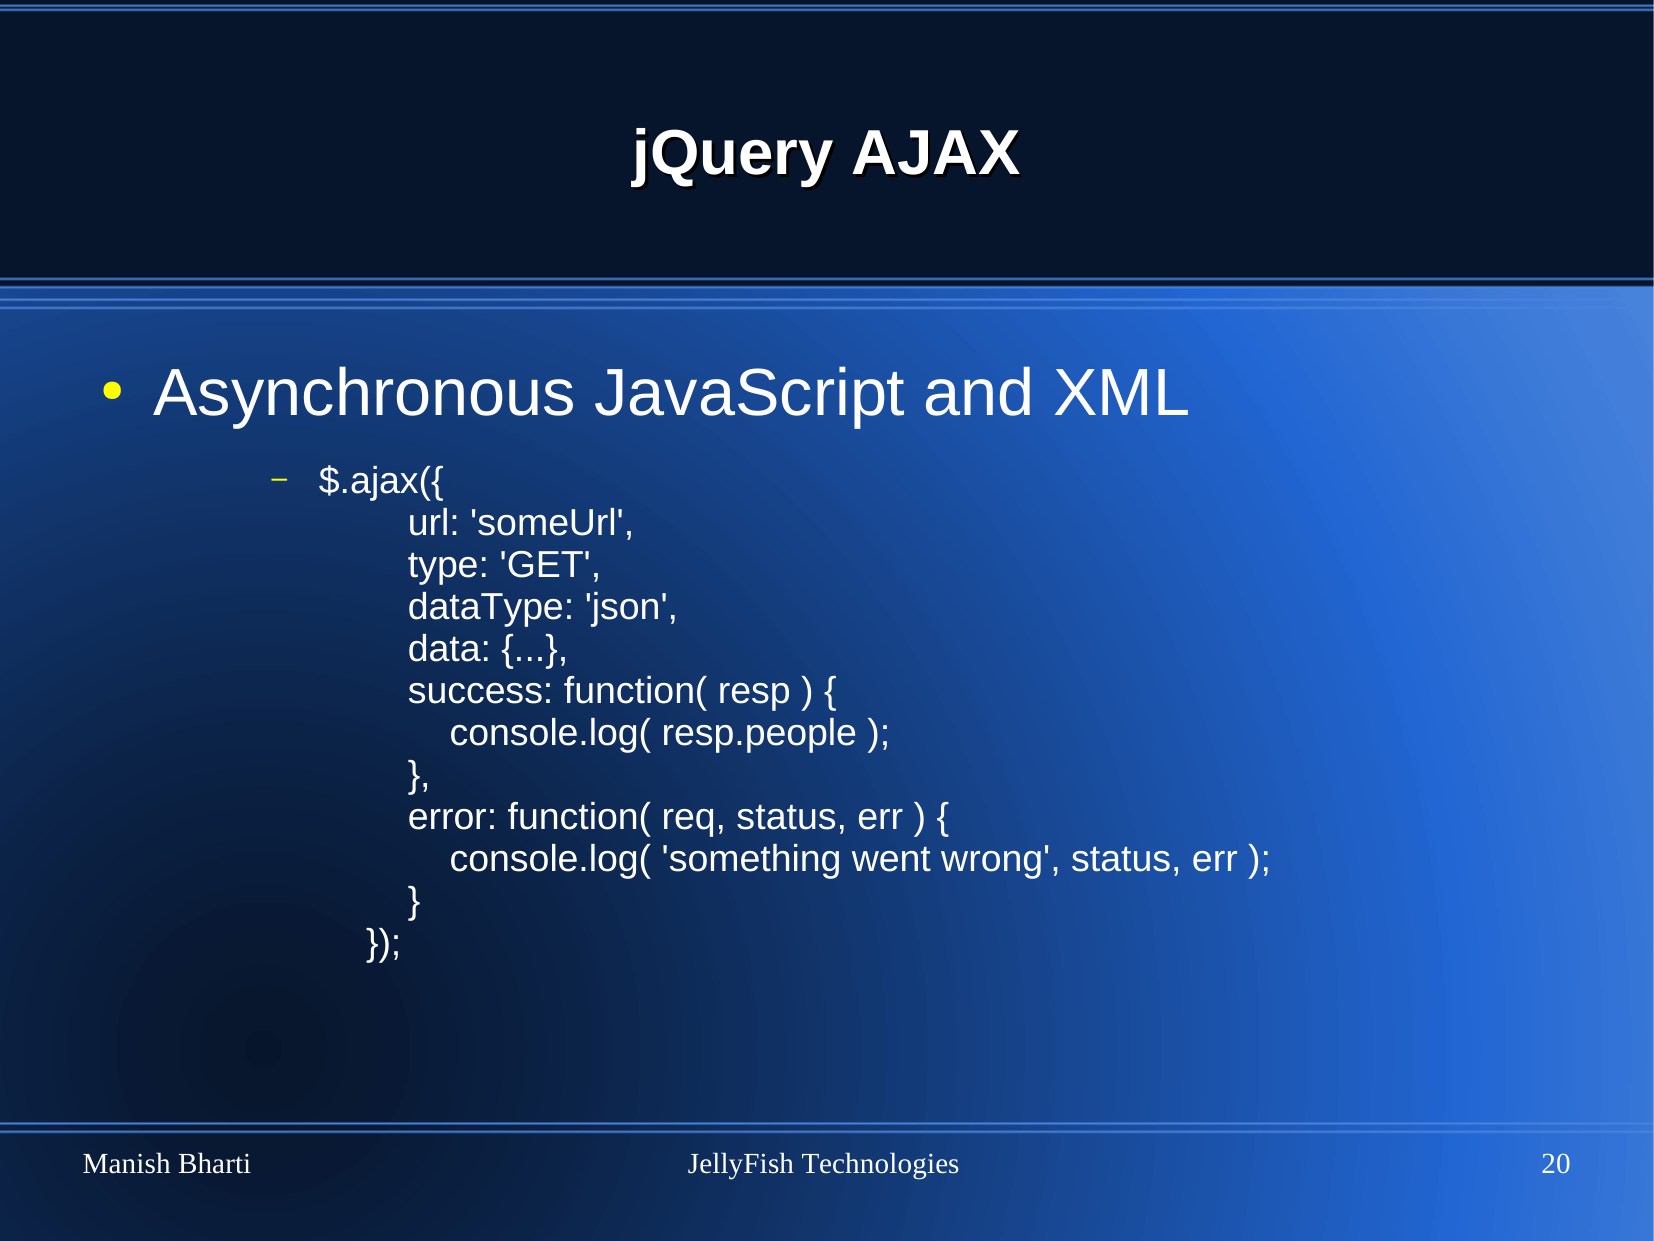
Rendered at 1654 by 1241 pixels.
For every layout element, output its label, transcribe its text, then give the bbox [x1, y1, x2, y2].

list Asynchronous JavaScript and XML $.ajax({ url: 'someUrl', type: 'GET', dataType: 'json', data: {...}, success: function( resp ) { console.log( resp.people ); }, error: function( req, status, err ) { console.log( 'something went wrong', status, err ); } }); [82, 355, 1571, 1075]
title jQuery AJAX [82, 49, 1571, 257]
picture [0, 0, 1654, 1241]
